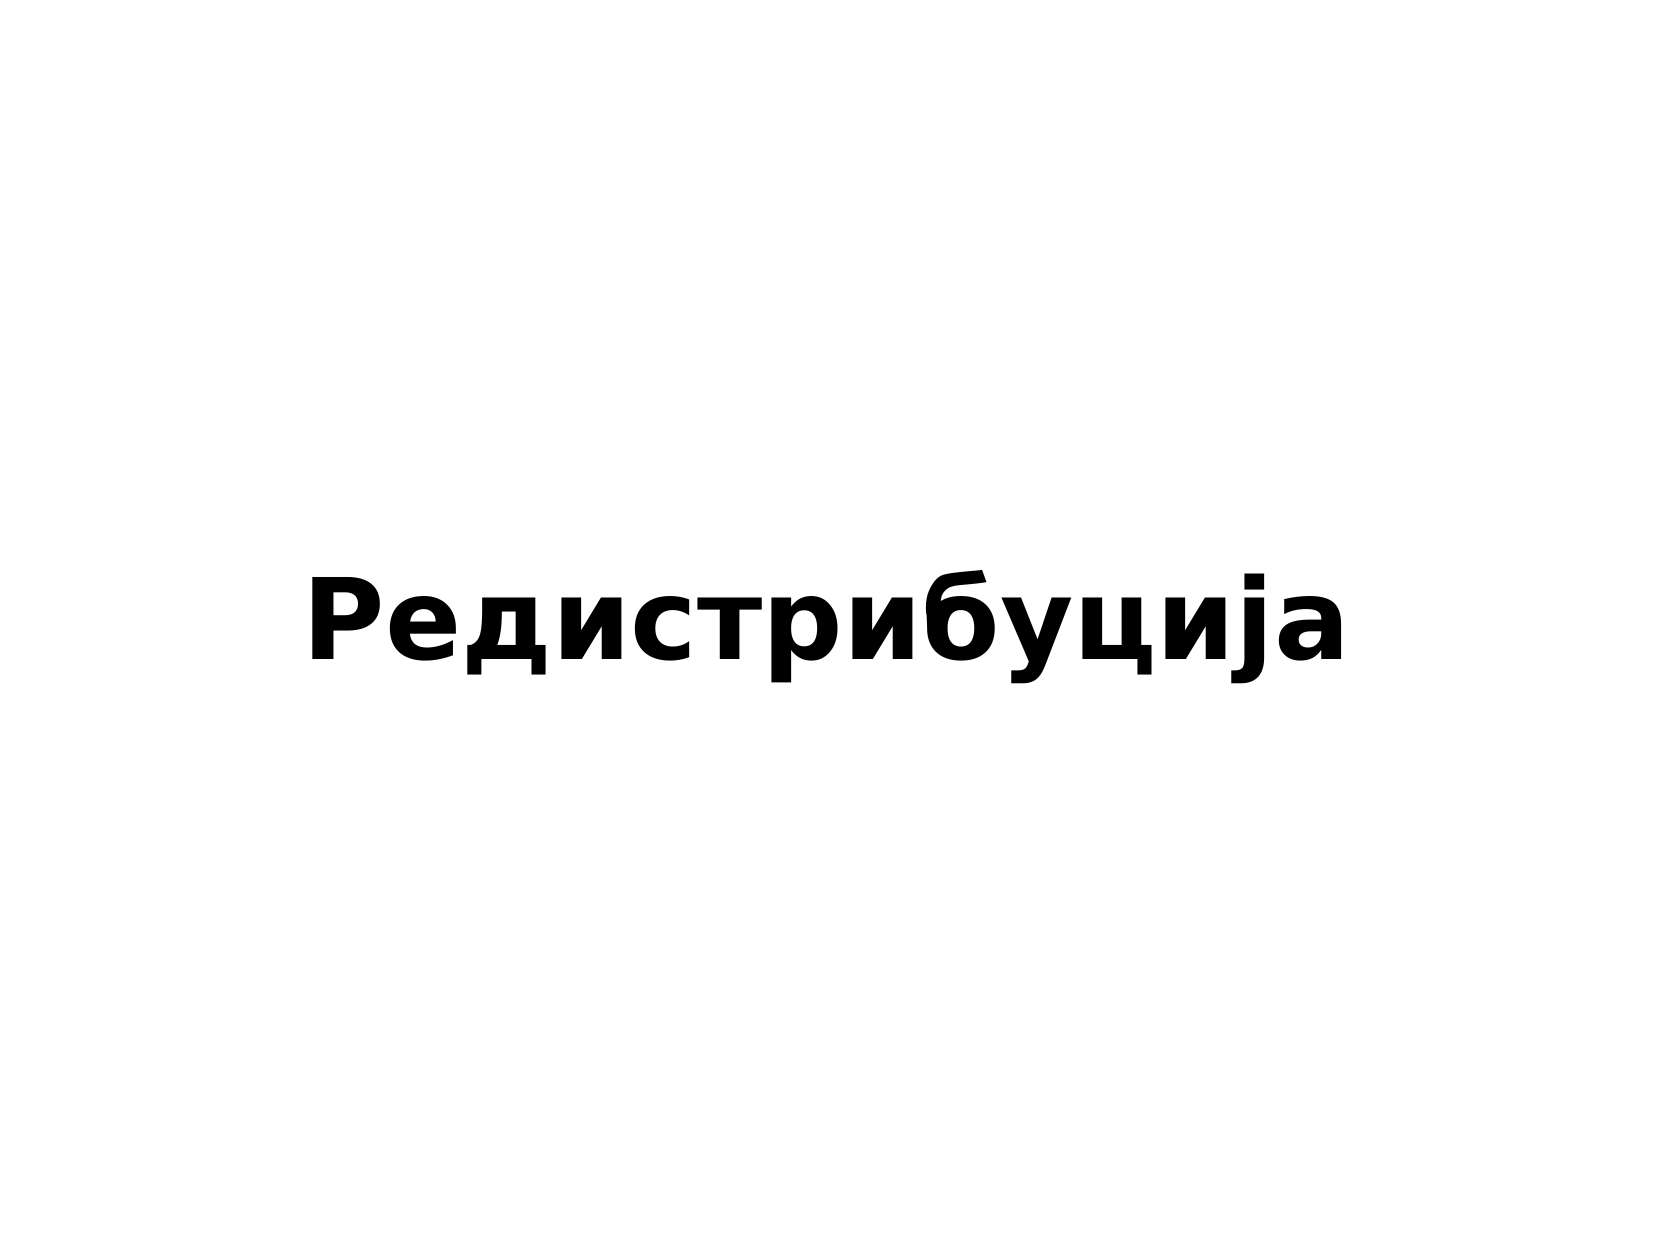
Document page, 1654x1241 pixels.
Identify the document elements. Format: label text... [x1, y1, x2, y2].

subtitle Редистрибуција [0, 0, 1654, 1241]
